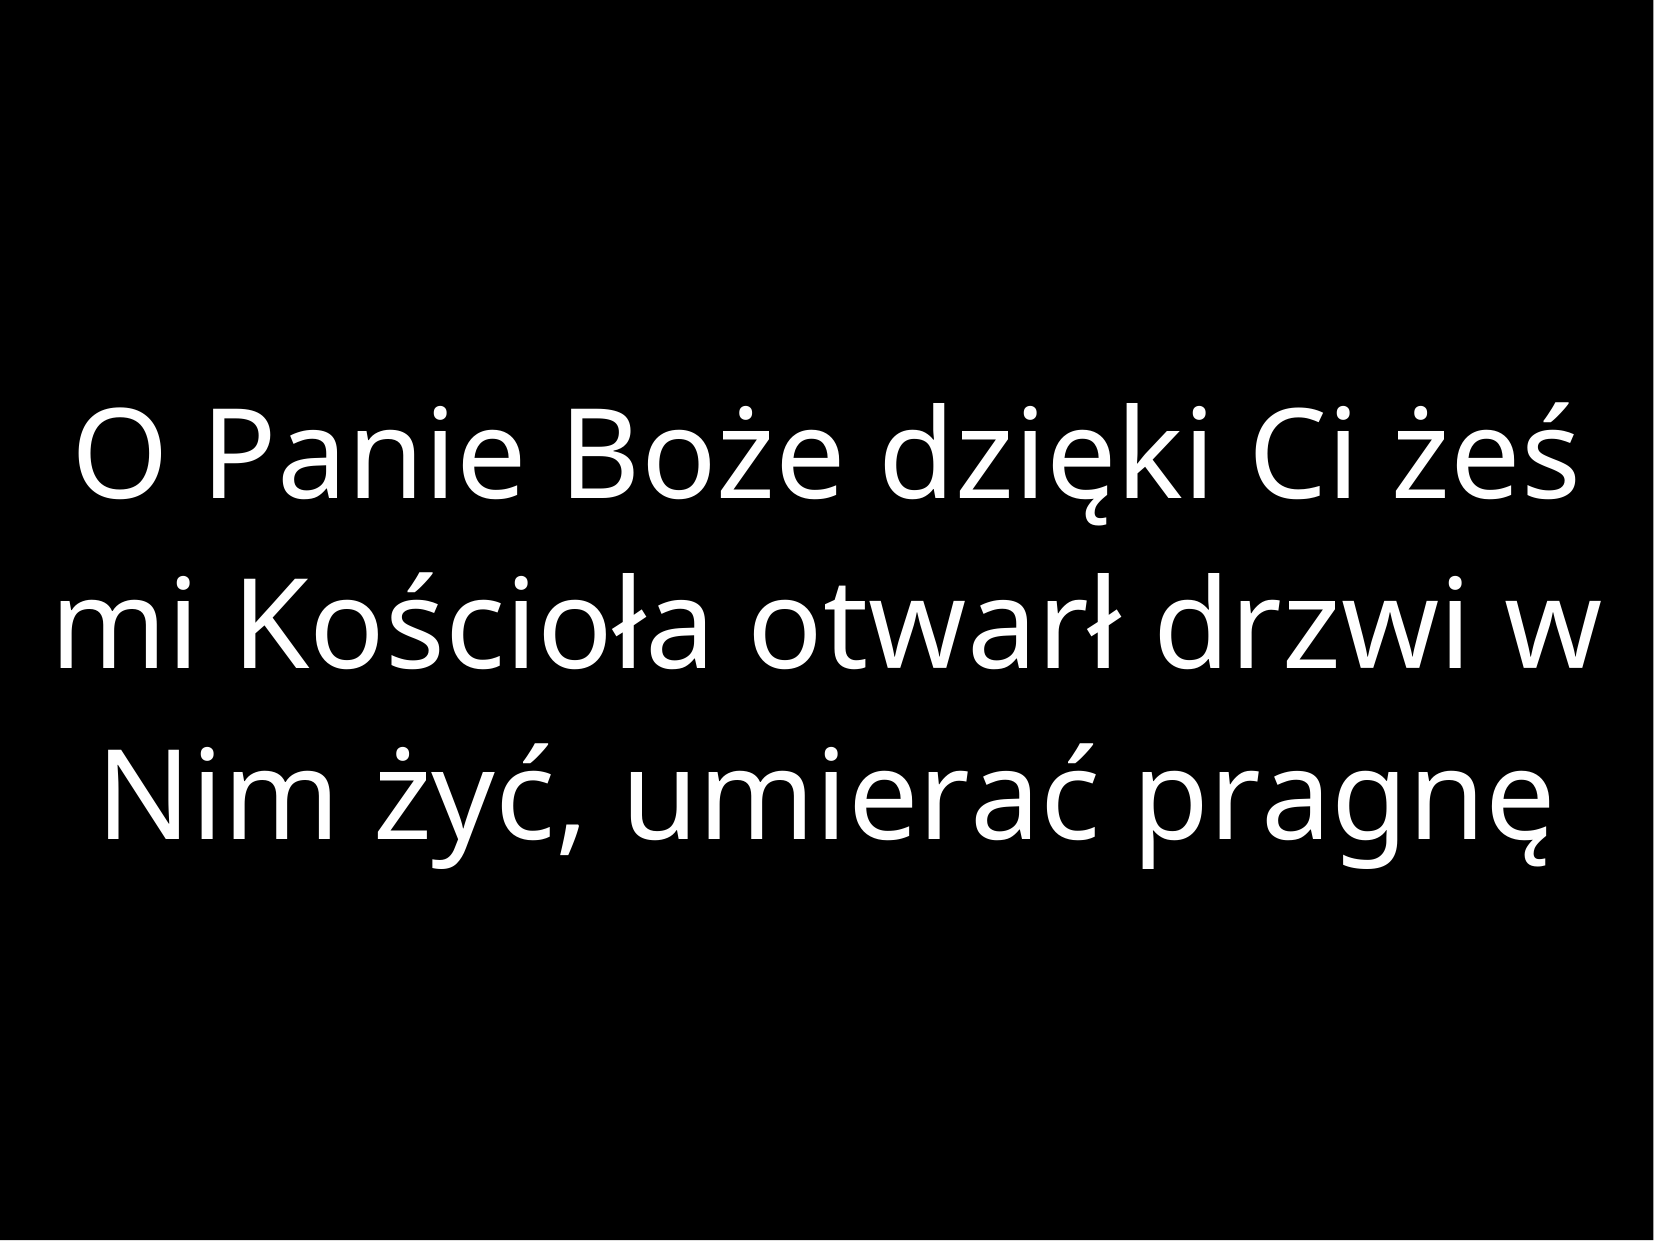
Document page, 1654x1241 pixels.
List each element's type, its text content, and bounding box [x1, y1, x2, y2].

title O Panie Boże dzięki Ci żeś mi Kościoła otwarł drzwi w Nim żyć, umierać pragnę [0, 0, 1654, 1241]
